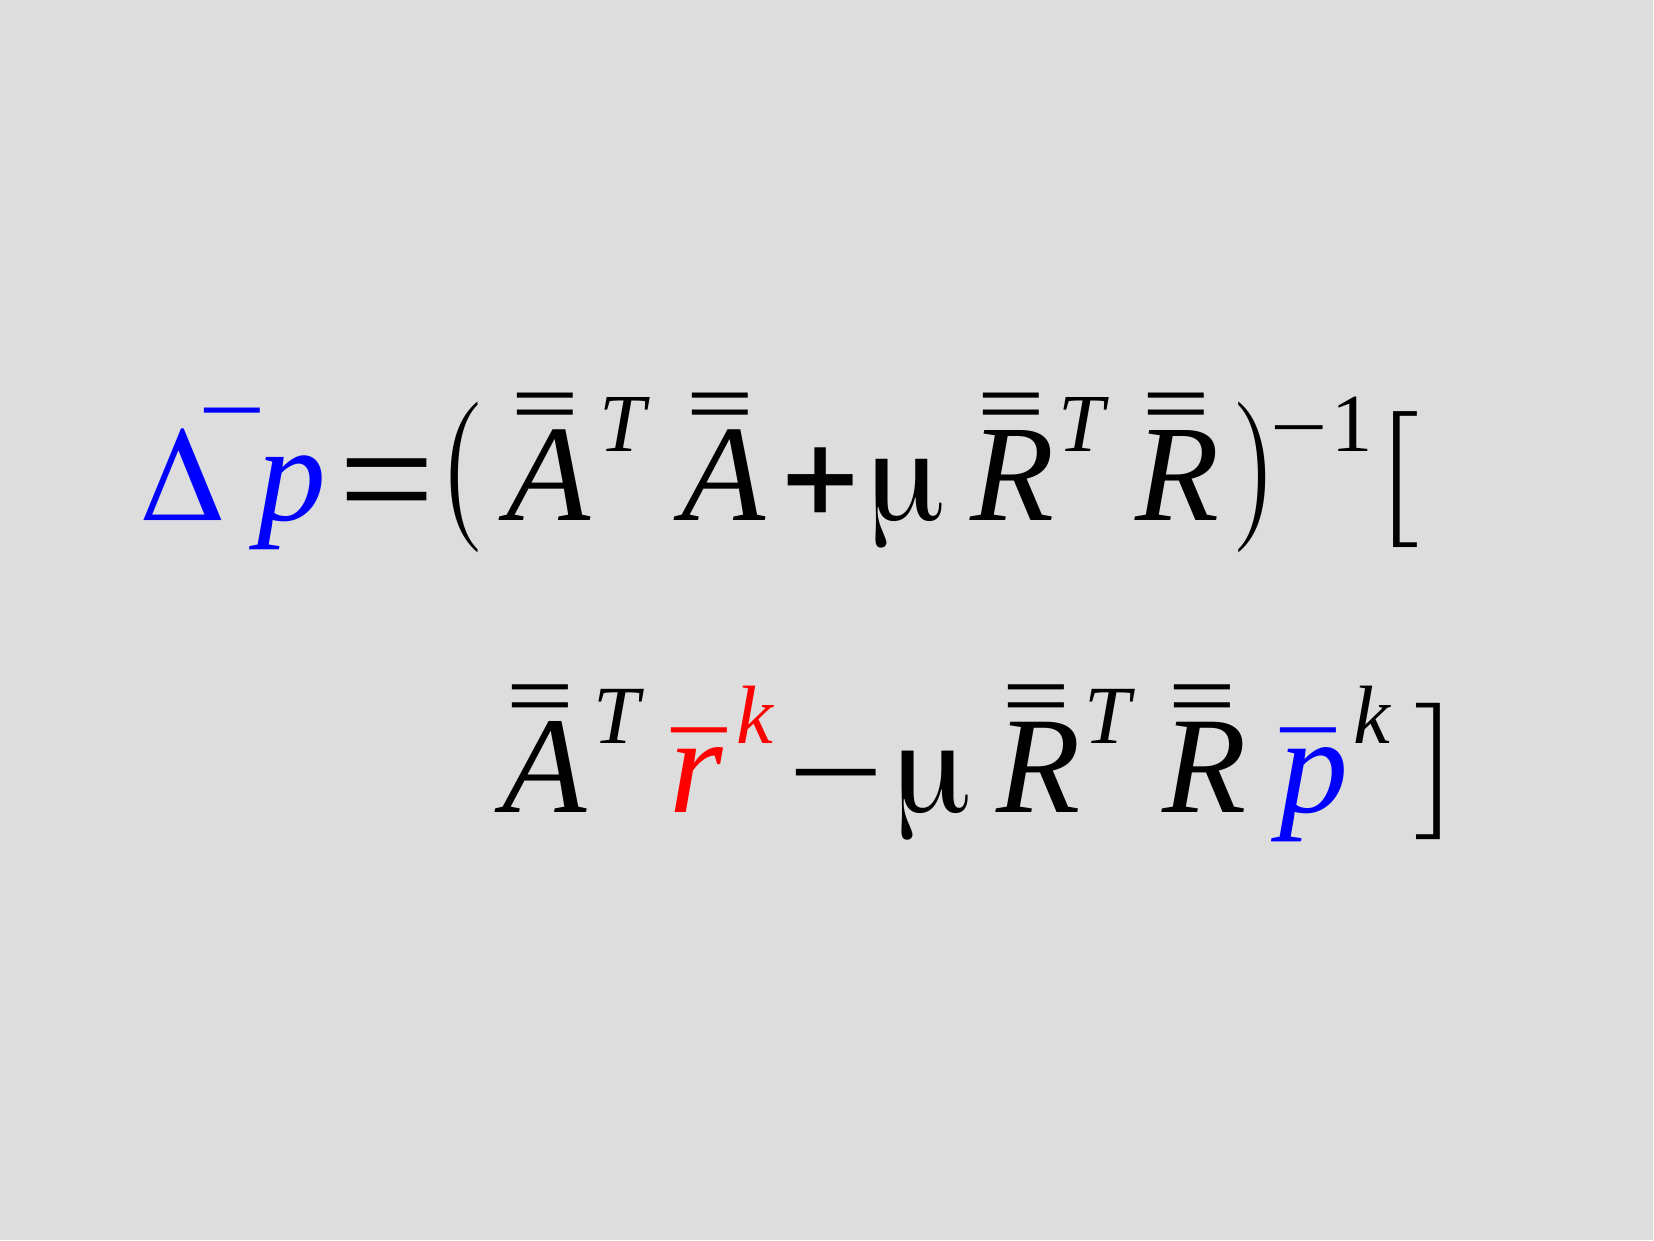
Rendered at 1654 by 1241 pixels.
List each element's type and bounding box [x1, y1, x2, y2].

chart [481, 669, 1457, 847]
chart [130, 377, 1432, 559]
